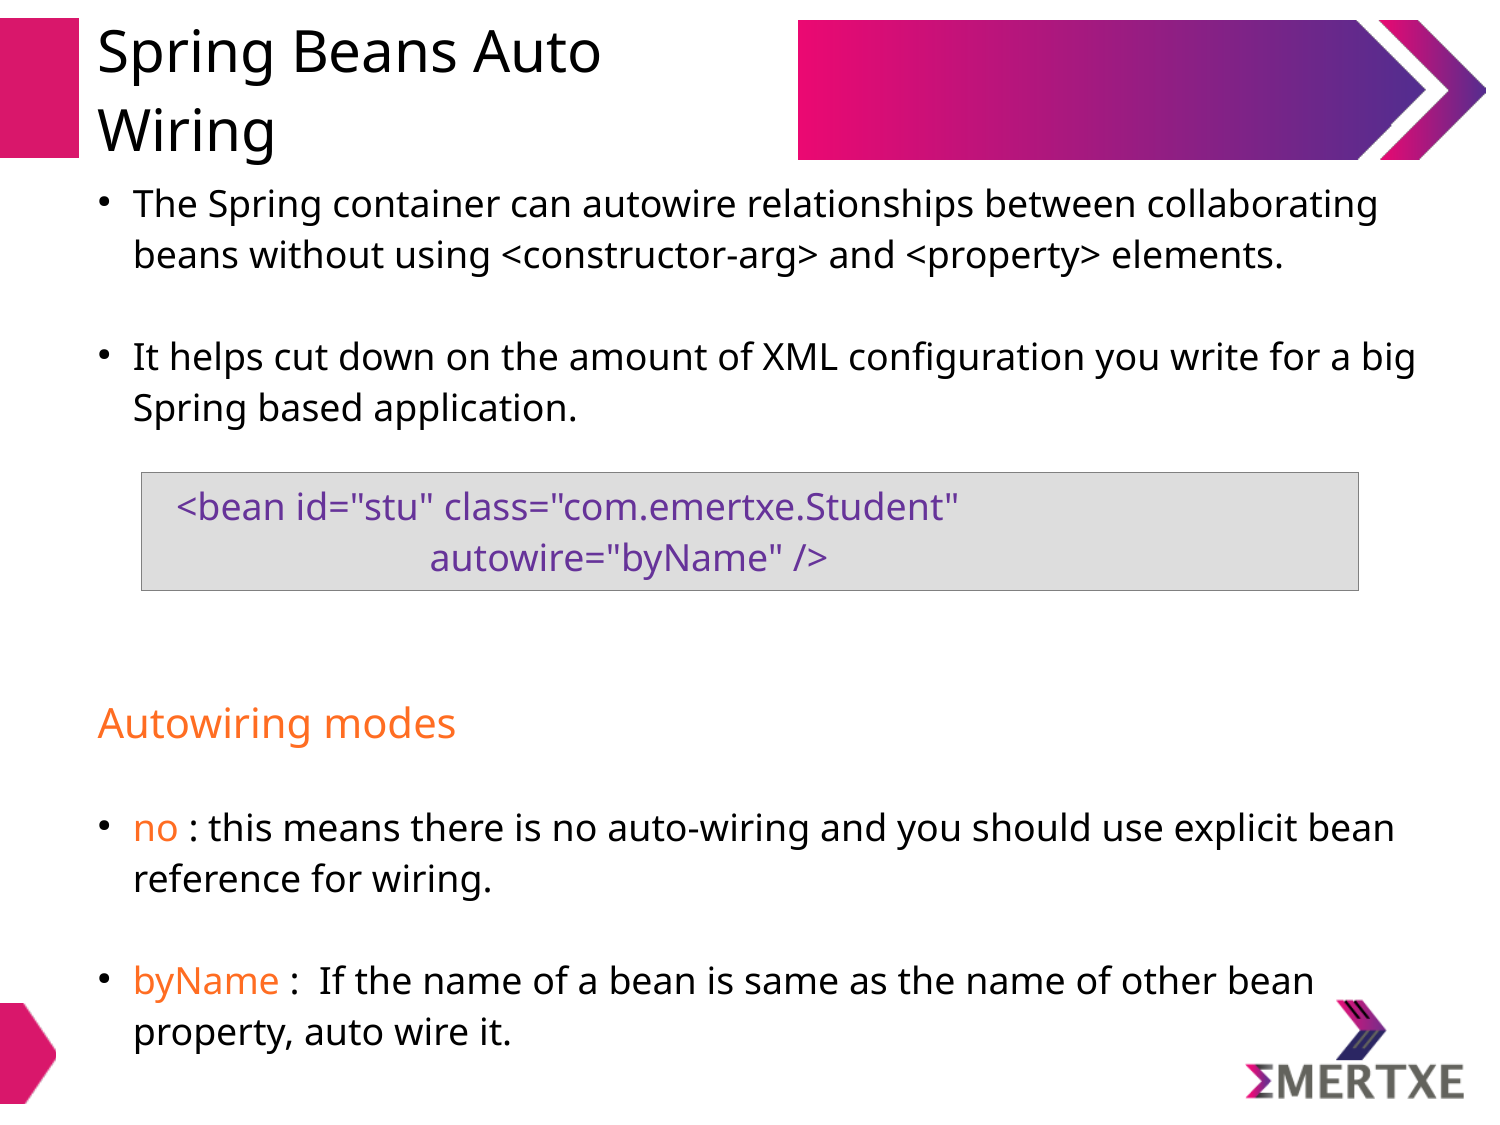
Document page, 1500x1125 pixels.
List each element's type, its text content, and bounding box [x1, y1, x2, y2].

picture [798, 20, 1486, 160]
text_box The Spring container can autowire relationships between collaborating beans without using <constructor-arg> and <property> elements. It helps cut down on the amount of XML configuration you write for a big Spring based application. Autowiring modes no : this means there is no auto-wiring and you should use explicit bean reference for wiring. byName : If the name of a bean is same as the name of other bean property, auto wire it. [82, 170, 1441, 1075]
picture [1245, 996, 1465, 1099]
text_box Spring Beans Auto Wiring [82, 2, 780, 154]
text_box <bean id="stu" class="com.emertxe.Student" autowire="byName" /> [141, 472, 1359, 591]
